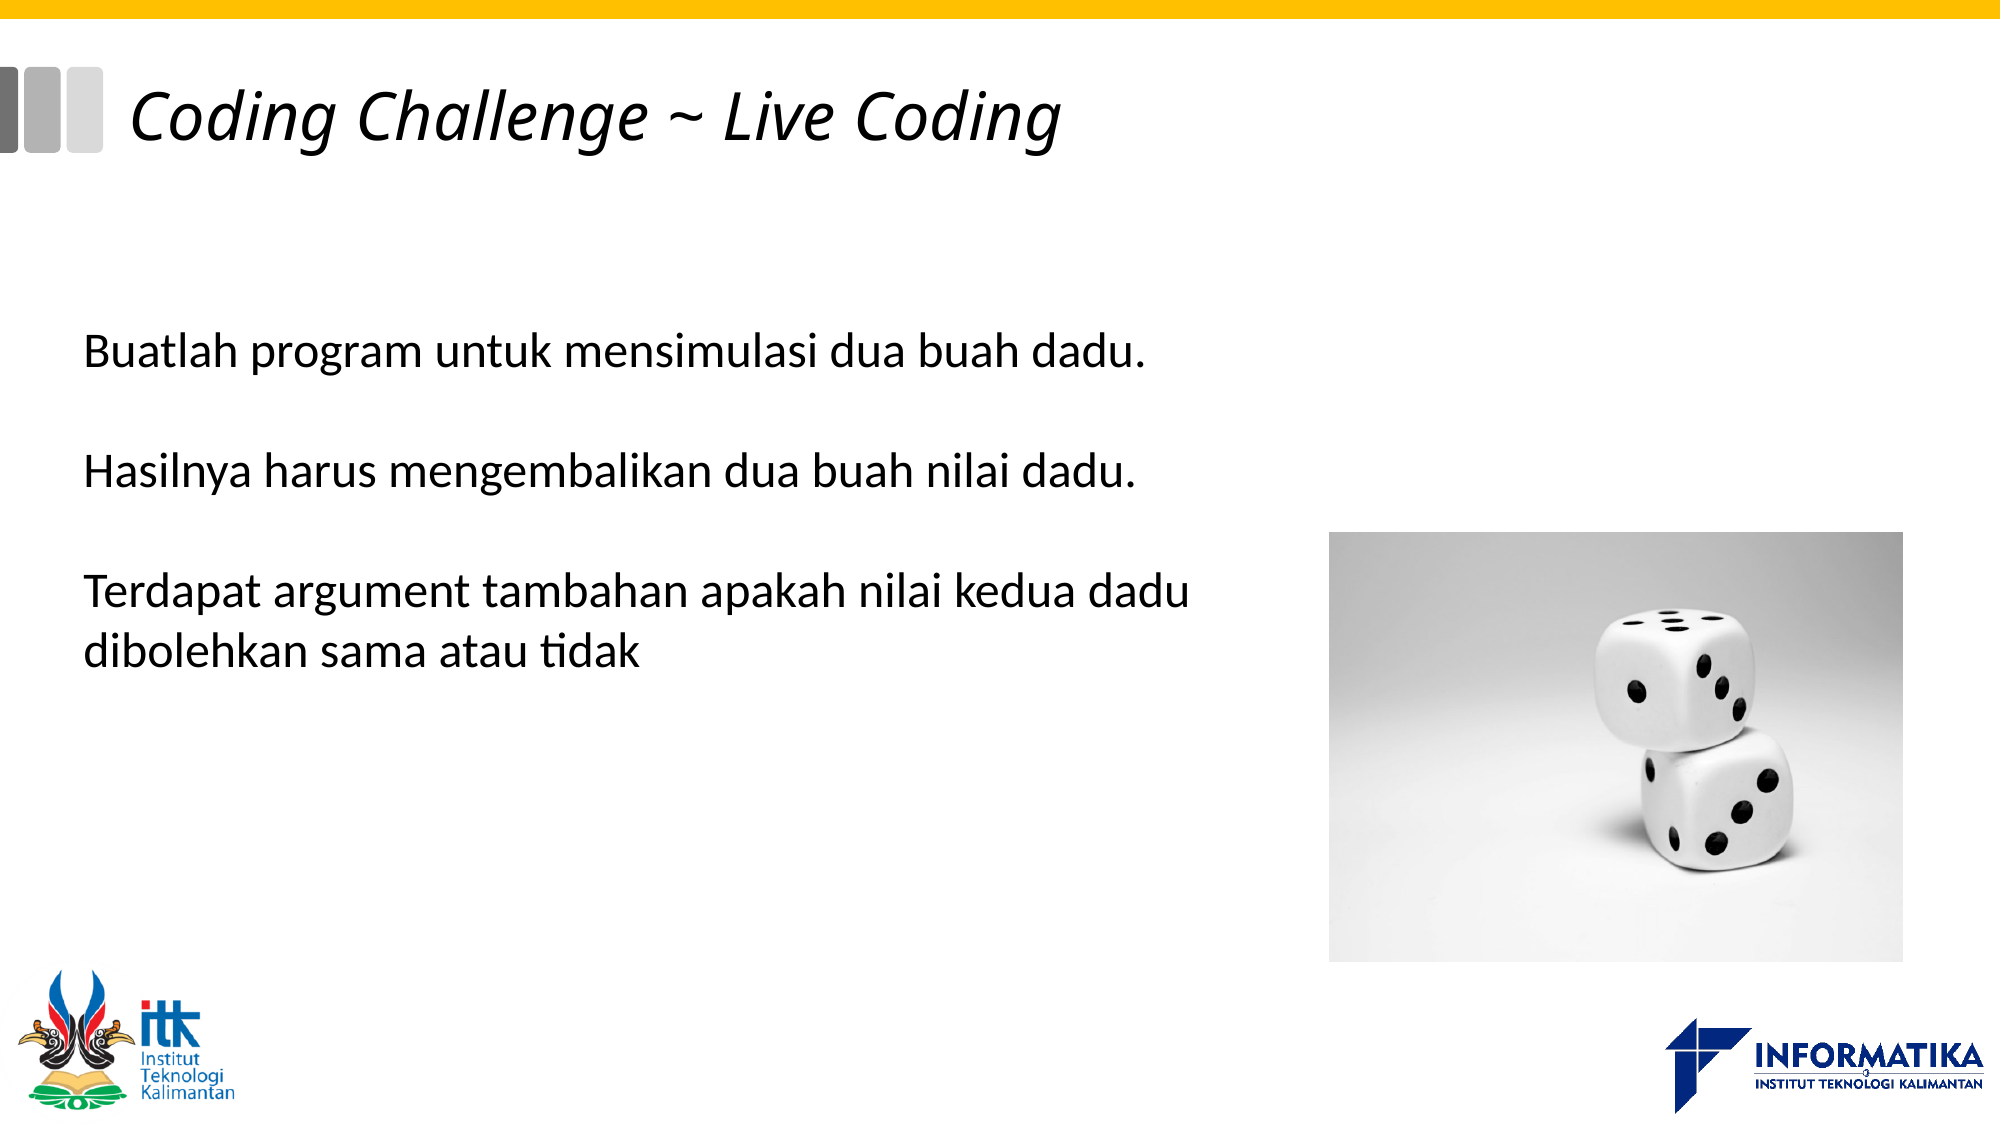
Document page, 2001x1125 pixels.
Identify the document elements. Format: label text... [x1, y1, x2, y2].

picture [1664, 1017, 1984, 1114]
picture [0, 935, 253, 1125]
text_box [0, 0, 2000, 19]
title Coding Challenge ~ Live Coding [108, 63, 1834, 196]
picture [1329, 532, 1903, 962]
text_box Buatlah program untuk mensimulasi dua buah dadu. Hasilnya harus mengembalikan dua buah nilai dadu. Terdapat argument tambahan apakah nilai kedua dadu dibolehkan sama atau tidak [68, 310, 1277, 686]
